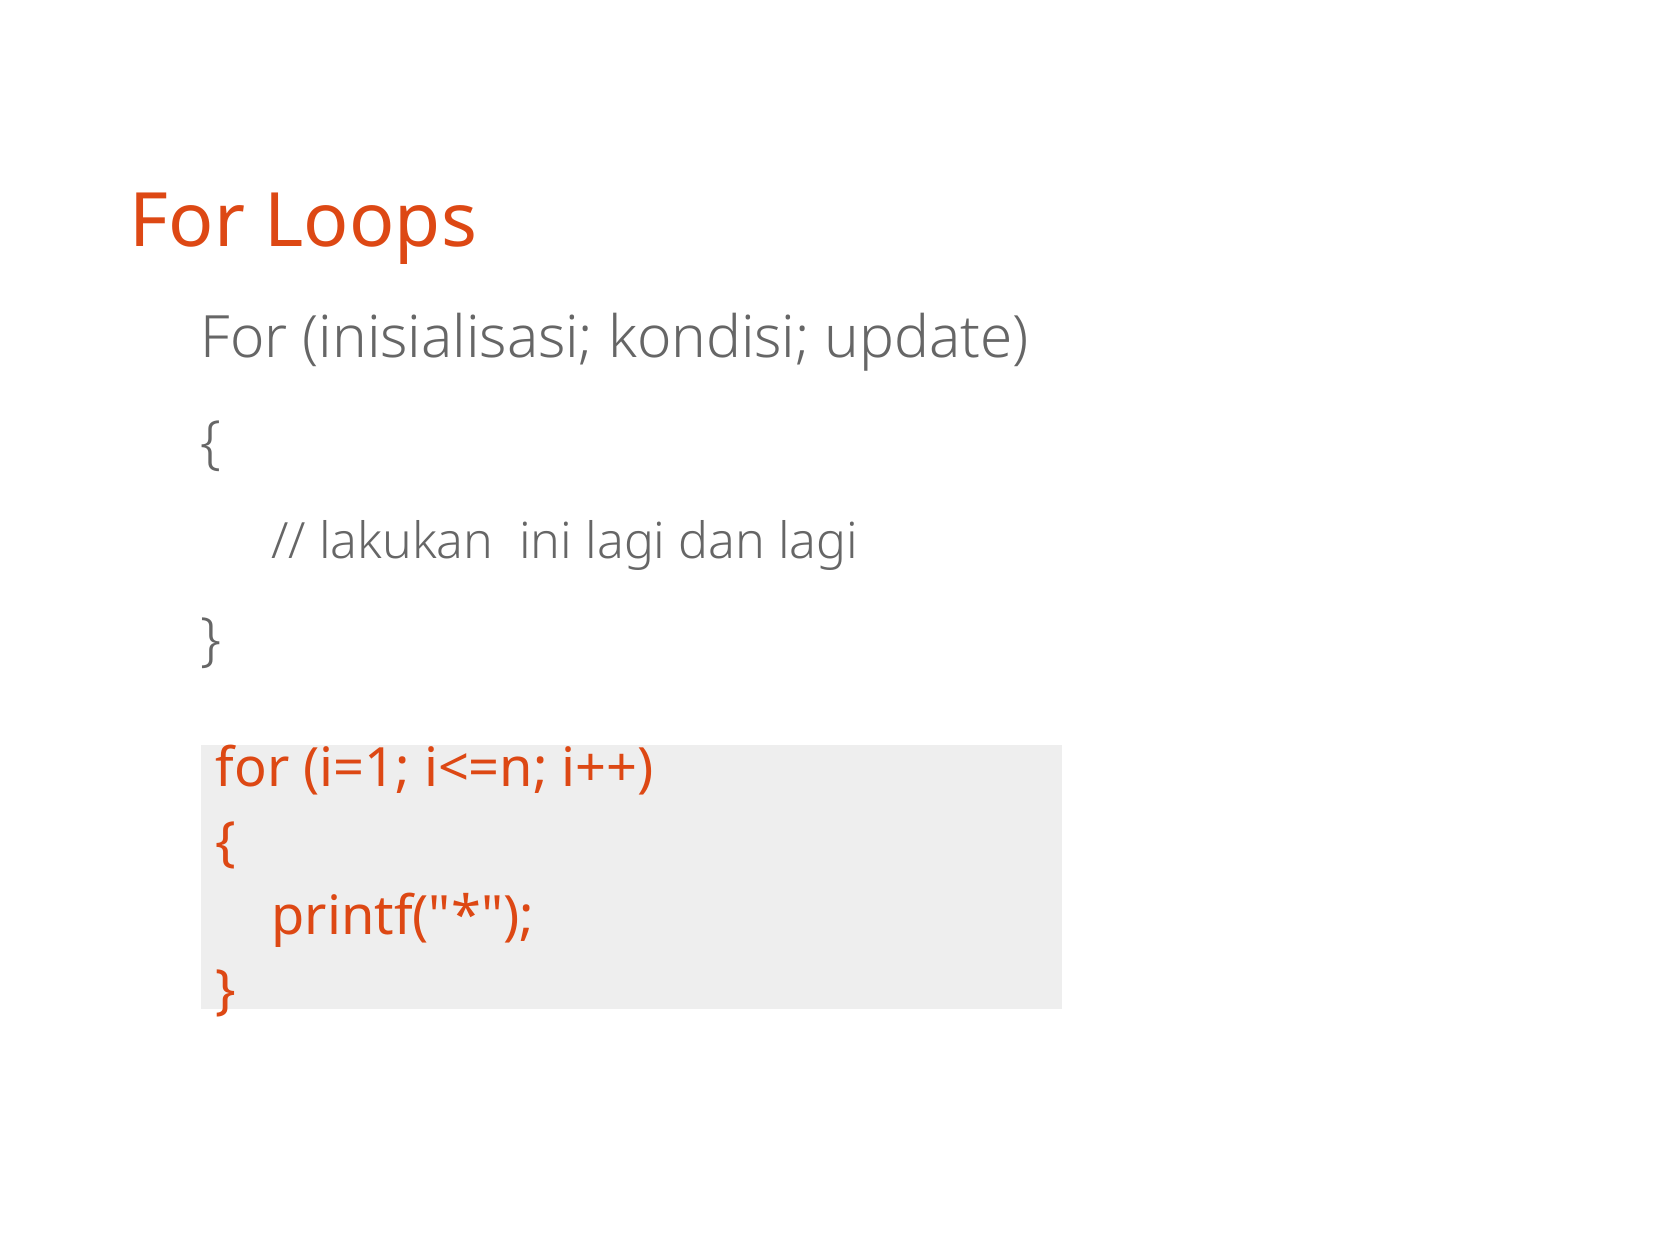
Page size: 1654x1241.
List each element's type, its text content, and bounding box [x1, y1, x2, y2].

title For Loops [129, 153, 1518, 281]
text_box for (i=1; i<=n; i++) { printf("*"); } [200, 744, 1063, 1010]
list For (inisialisasi; kondisi; update) { // lakukan ini lagi dan lagi } [129, 295, 1518, 1010]
